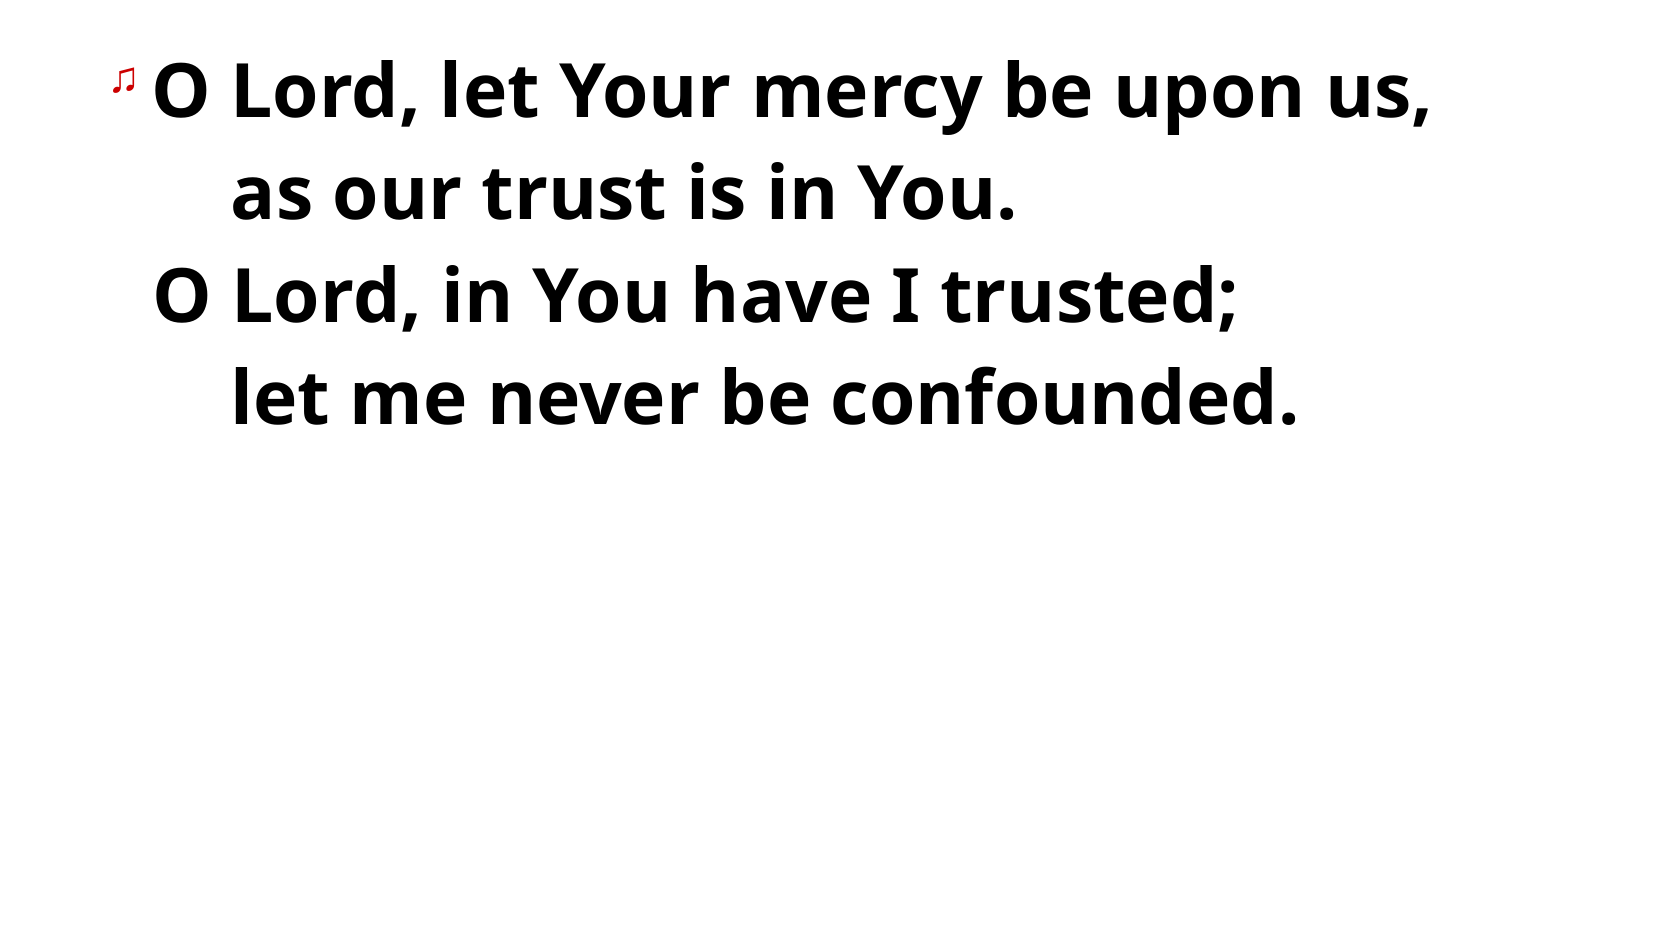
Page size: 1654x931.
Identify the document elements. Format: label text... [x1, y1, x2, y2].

text_box ♫ O Lord, let Your mercy be upon us, as our trust is in You. O Lord, in You have I trusted; let me never be confounded. [60, 30, 1606, 445]
